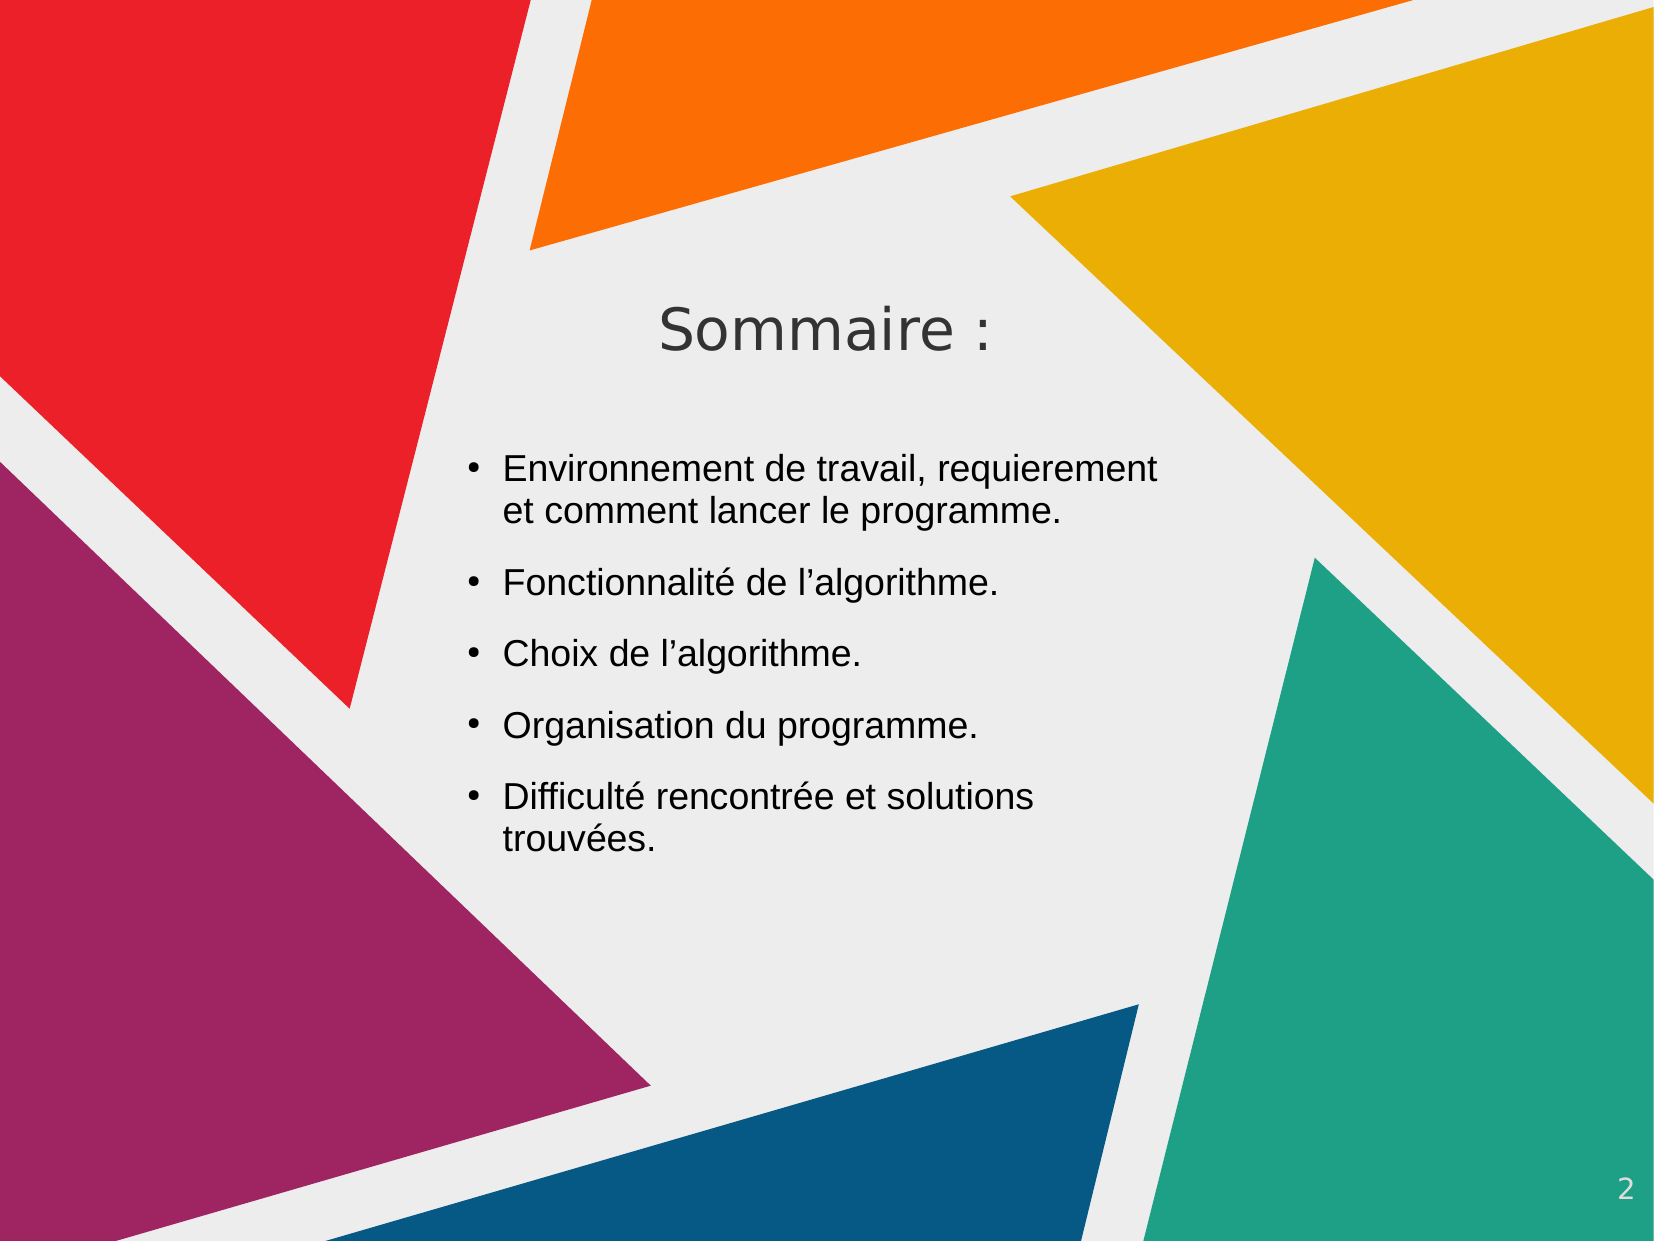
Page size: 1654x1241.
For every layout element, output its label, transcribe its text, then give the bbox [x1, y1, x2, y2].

title Sommaire : [467, 226, 1185, 434]
list Environnement de travail, requierement et comment lancer le programme. Fonctionnalité de l’algorithme. Choix de l’algorithme. Organisation du programme. Difficulté rencontrée et solutions trouvées. [467, 447, 1191, 1005]
